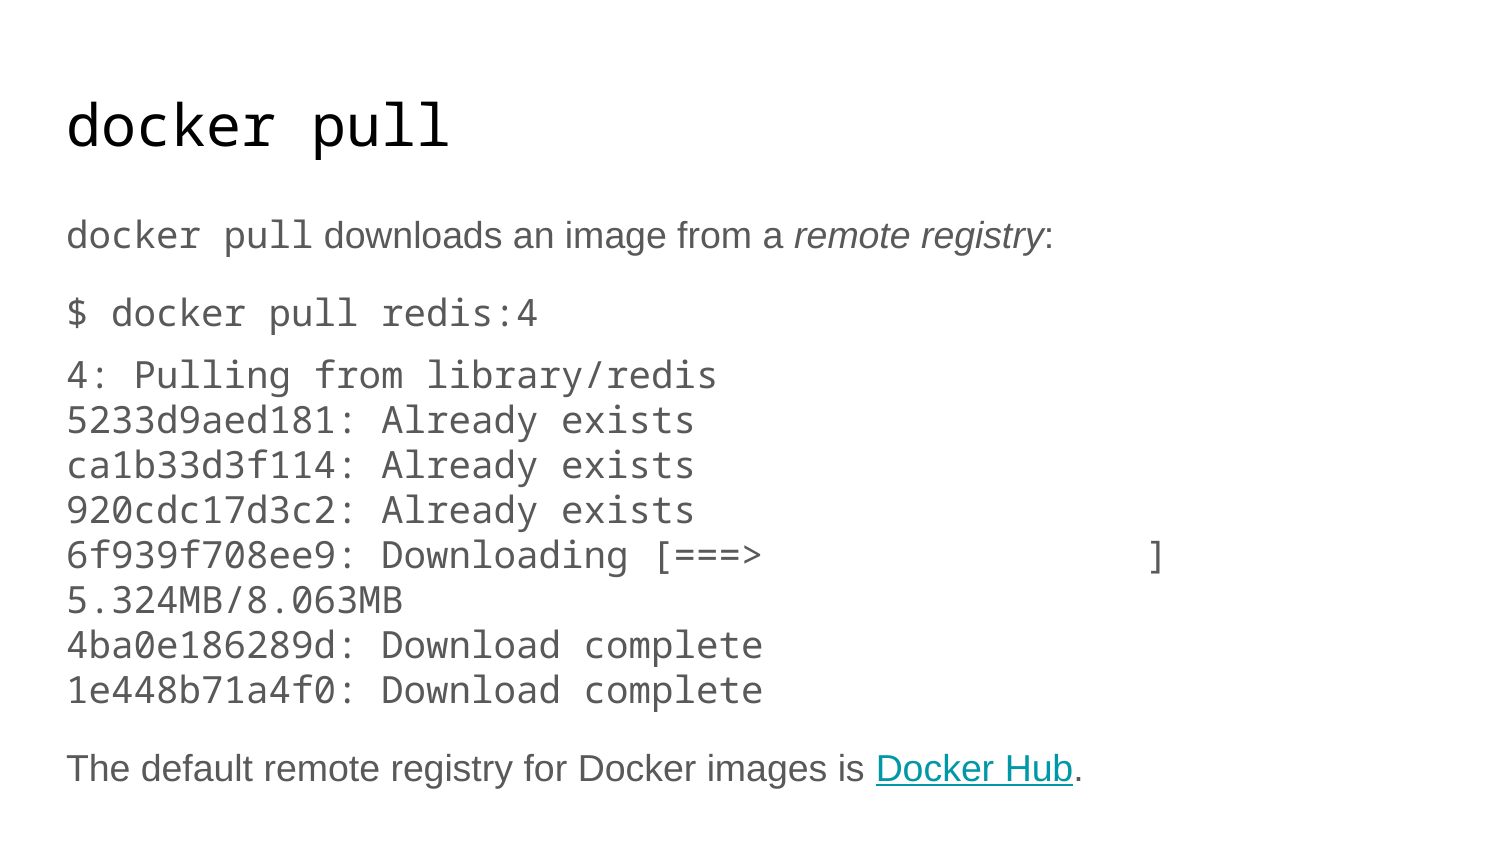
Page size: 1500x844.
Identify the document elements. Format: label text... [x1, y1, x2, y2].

list docker pull downloads an image from a remote registry: $ docker pull redis:4 4: Pulling from library/redis 5233d9aed181: Already exists ca1b33d3f114: Already exists 920cdc17d3c2: Already exists 6f939f708ee9: Downloading [===> ] 5.324MB/8.063MB 4ba0e186289d: Download complete 1e448b71a4f0: Download complete The default remote registry for Docker images is Docker Hub. [51, 189, 1449, 750]
title docker pull [51, 72, 1449, 167]
